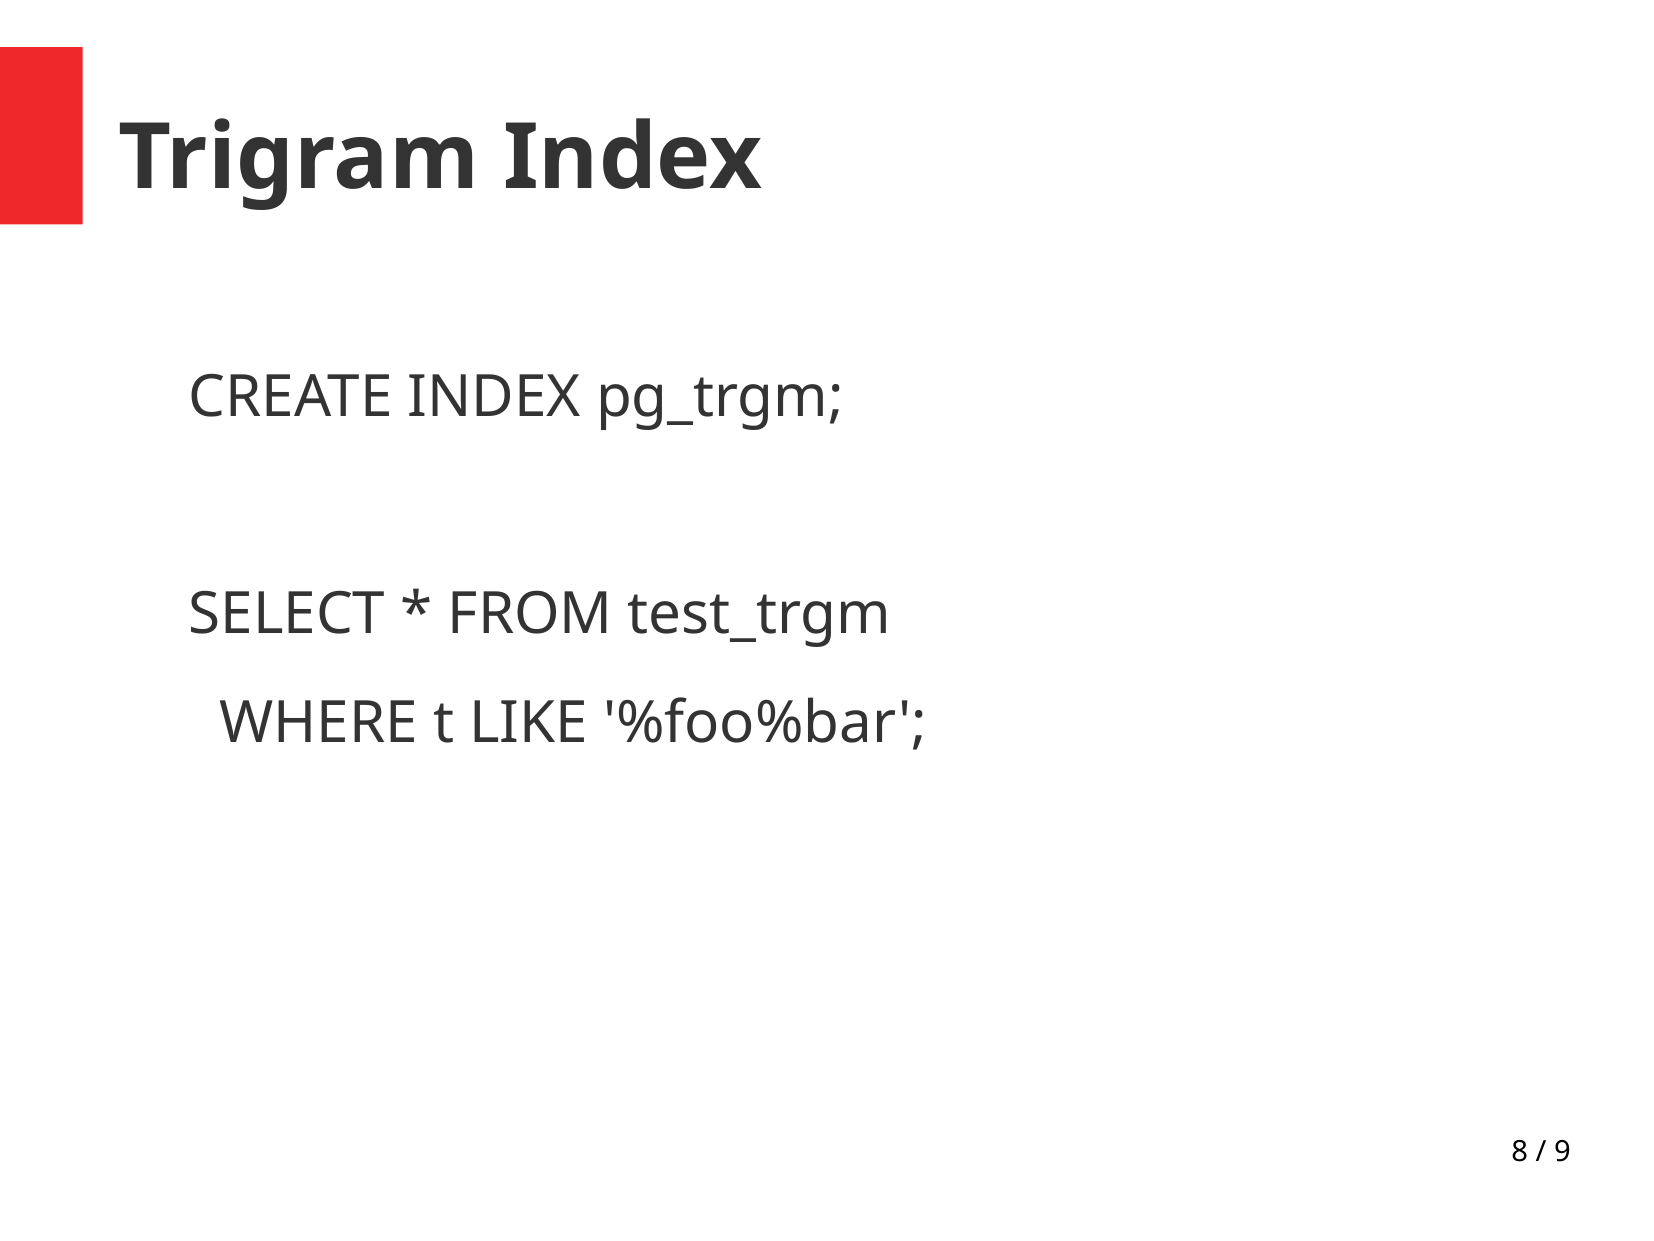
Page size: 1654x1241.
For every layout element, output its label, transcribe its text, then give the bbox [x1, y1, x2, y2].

title Trigram Index [118, 49, 1571, 257]
list CREATE INDEX pg_trgm; SELECT * FROM test_trgm WHERE t LIKE '%foo%bar'; [118, 354, 1536, 1074]
